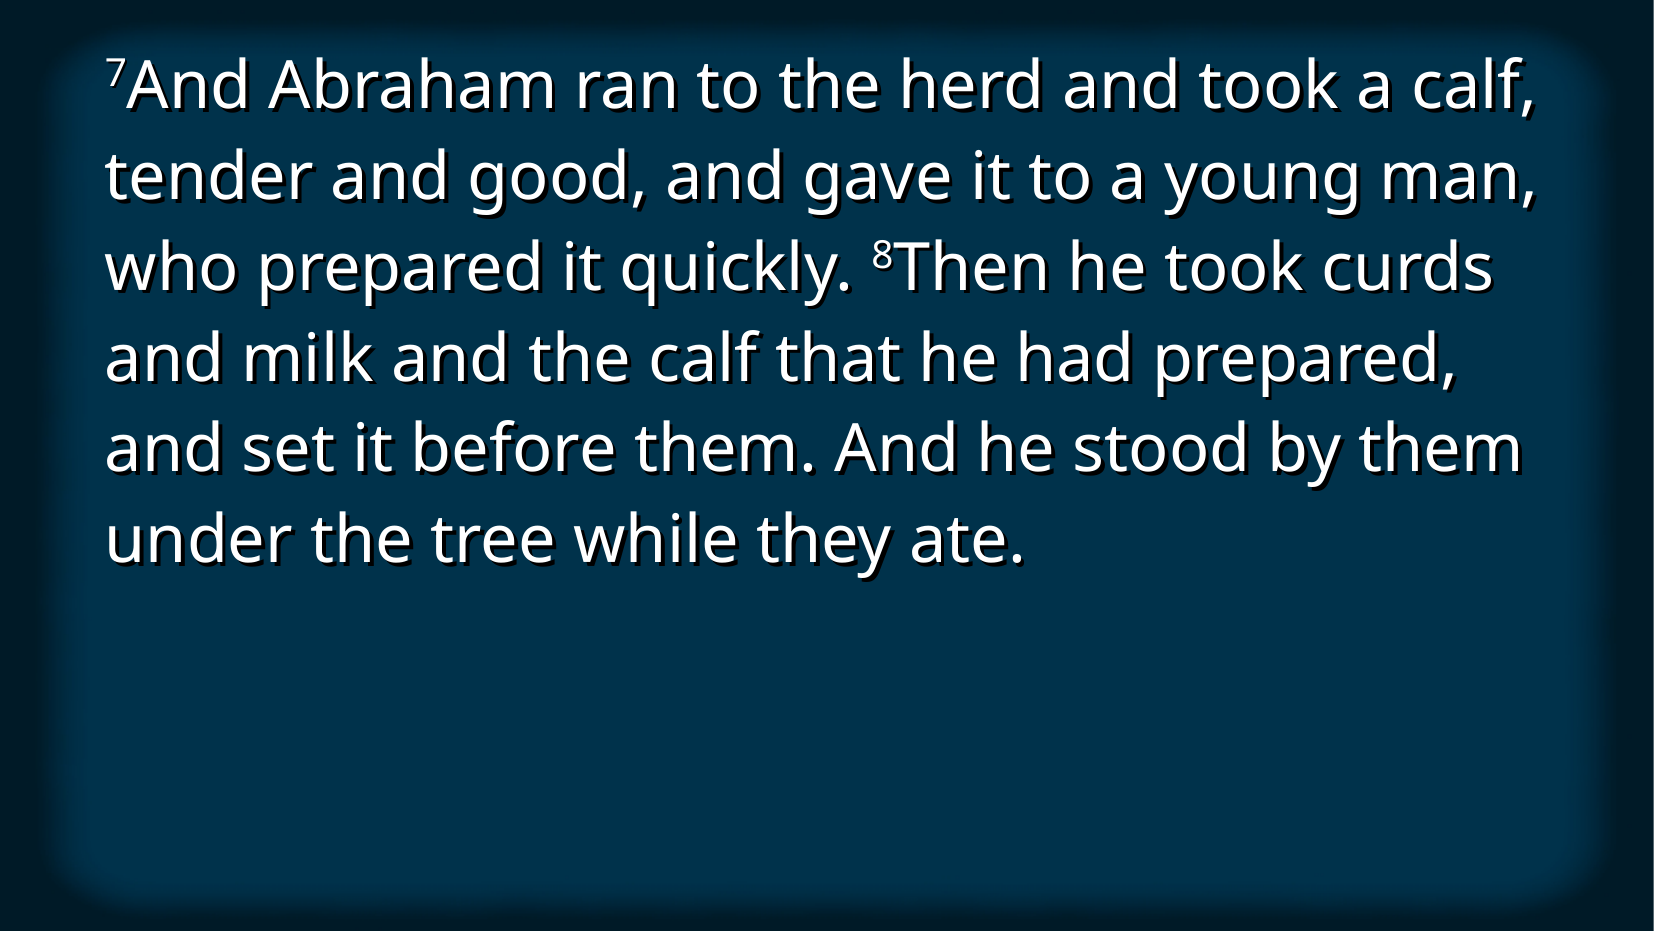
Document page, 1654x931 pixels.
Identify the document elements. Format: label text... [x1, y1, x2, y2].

text_box 7And Abraham ran to the herd and took a calf, tender and good, and gave it to a young man, who prepared it quickly. 8Then he took curds and milk and the calf that he had prepared, and set it before them. And he stood by them under the tree while they ate. [90, 30, 1576, 578]
picture [0, 0, 1654, 931]
